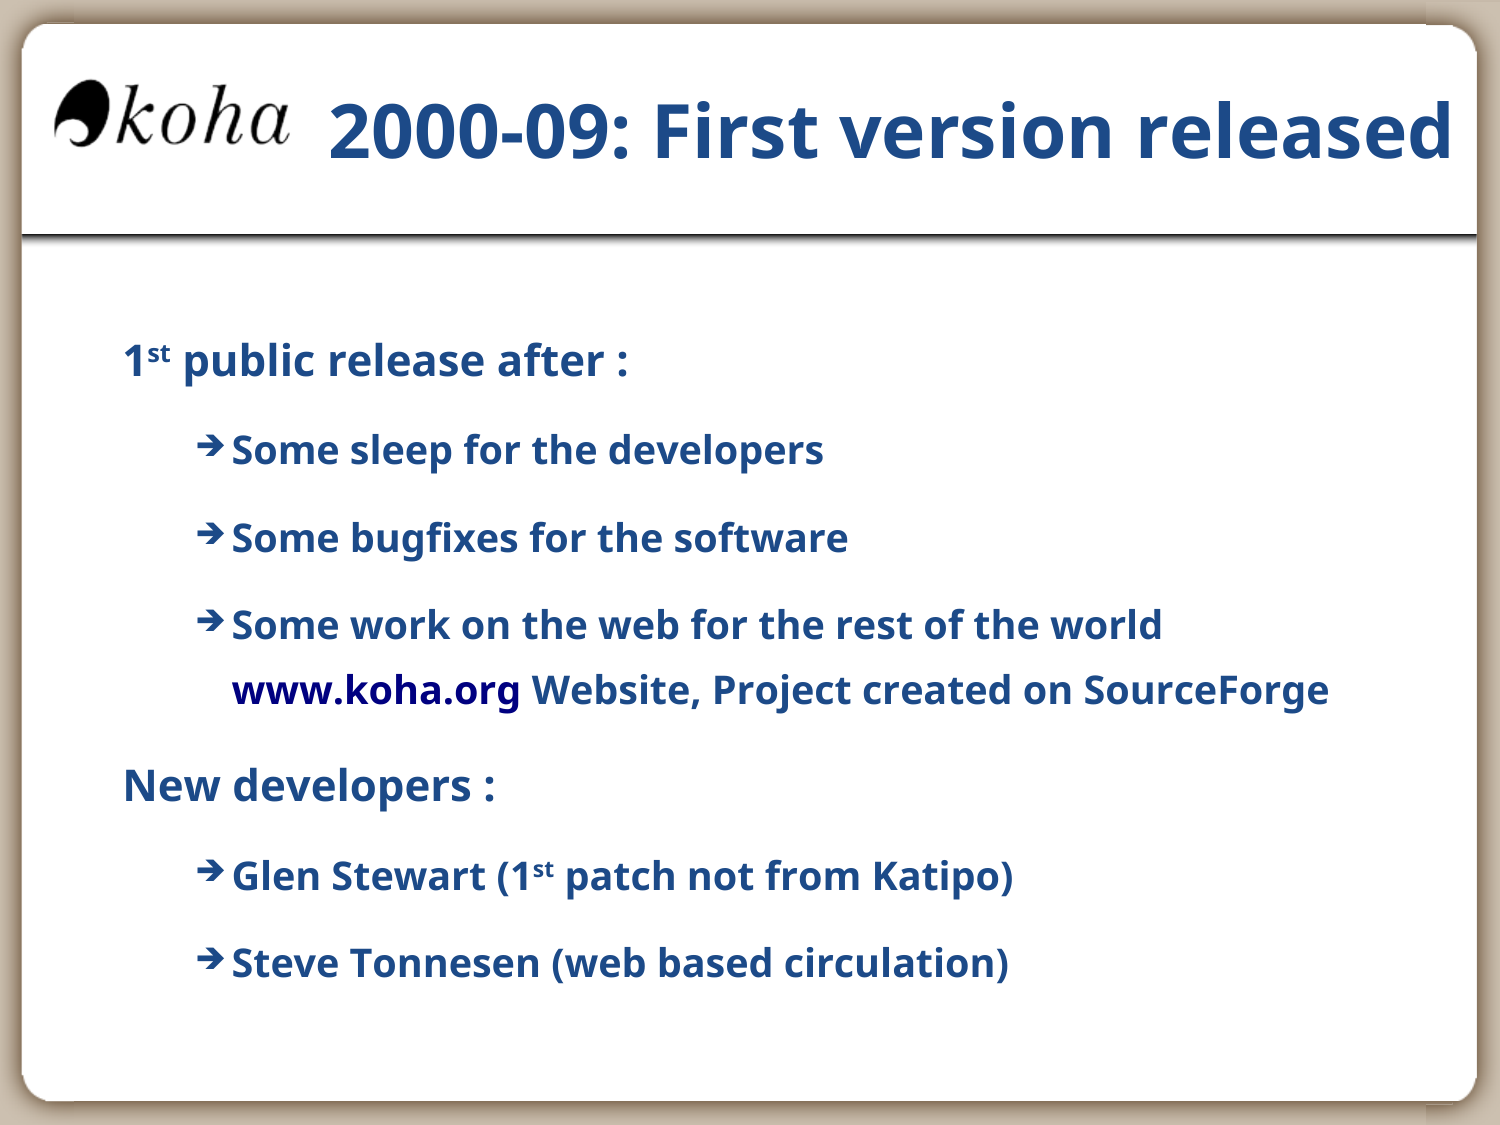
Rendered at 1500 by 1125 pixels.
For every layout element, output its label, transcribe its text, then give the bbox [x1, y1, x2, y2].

title 2000-09: First version released [315, 0, 1463, 260]
list 1st public release after : Some sleep for the developers Some bugfixes for the software Some work on the web for the rest of the worldwww.koha.org Website, Project created on SourceForge New developers : Glen Stewart (1st patch not from Katipo) Steve Tonnesen (web based circulation) [118, 317, 1382, 1061]
picture [0, 0, 1500, 1125]
